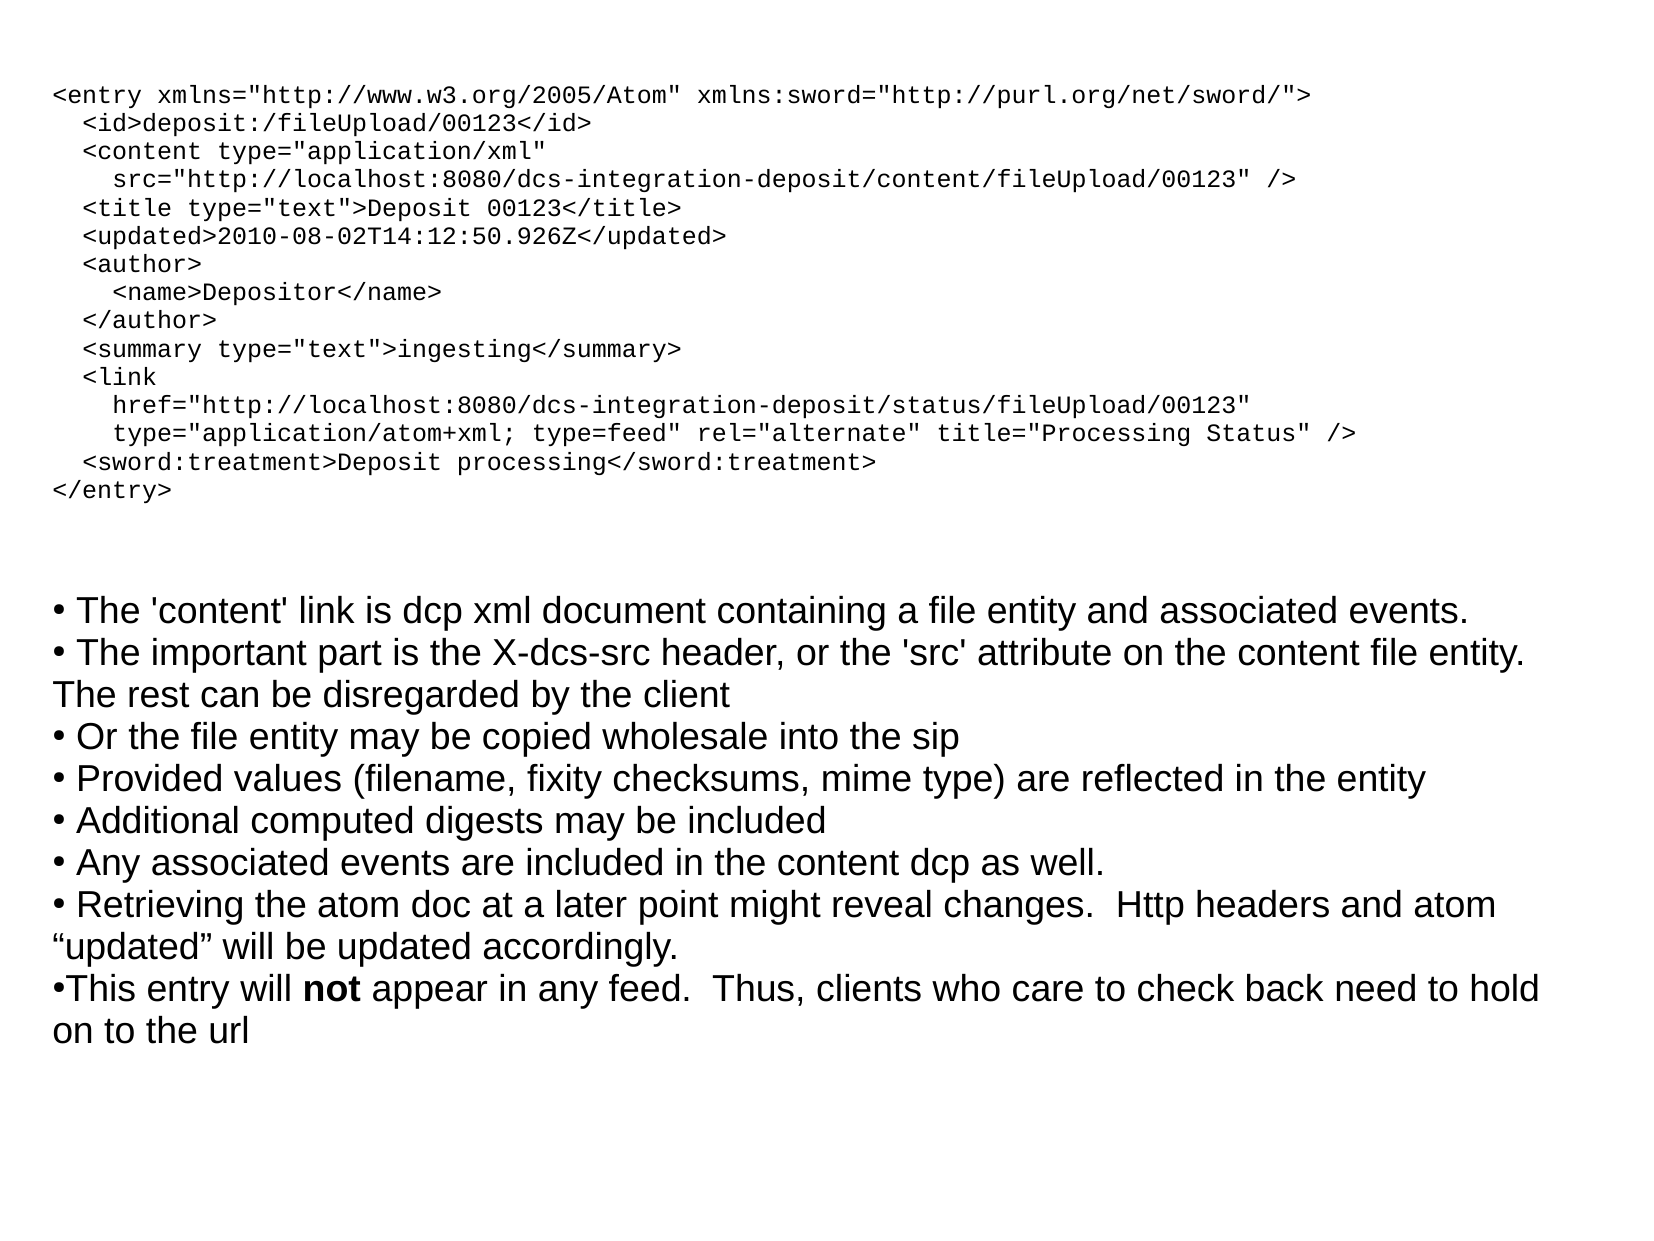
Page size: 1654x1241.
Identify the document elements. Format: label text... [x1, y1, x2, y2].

text_box The 'content' link is dcp xml document containing a file entity and associated events. The important part is the X-dcs-src header, or the 'src' attribute on the content file entity. The rest can be disregarded by the client Or the file entity may be copied wholesale into the sip Provided values (filename, fixity checksums, mime type) are reflected in the entity Additional computed digests may be included Any associated events are included in the content dcp as well. Retrieving the atom doc at a later point might reveal changes. Http headers and atom “updated” will be updated accordingly. This entry will not appear in any feed. Thus, clients who care to check back need to hold on to the url [37, 582, 1576, 1059]
text_box <entry xmlns="http://www.w3.org/2005/Atom" xmlns:sword="http://purl.org/net/sword/"> <id>deposit:/fileUpload/00123</id> <content type="application/xml" src="http://localhost:8080/dcs-integration-deposit/content/fileUpload/00123" /> <title type="text">Deposit 00123</title> <updated>2010-08-02T14:12:50.926Z</updated> <author> <name>Depositor</name> </author> <summary type="text">ingesting</summary> <link href="http://localhost:8080/dcs-integration-deposit/status/fileUpload/00123" type="application/atom+xml; type=feed" rel="alternate" title="Processing Status" /> <sword:treatment>Deposit processing</sword:treatment> </entry> [37, 75, 1576, 563]
